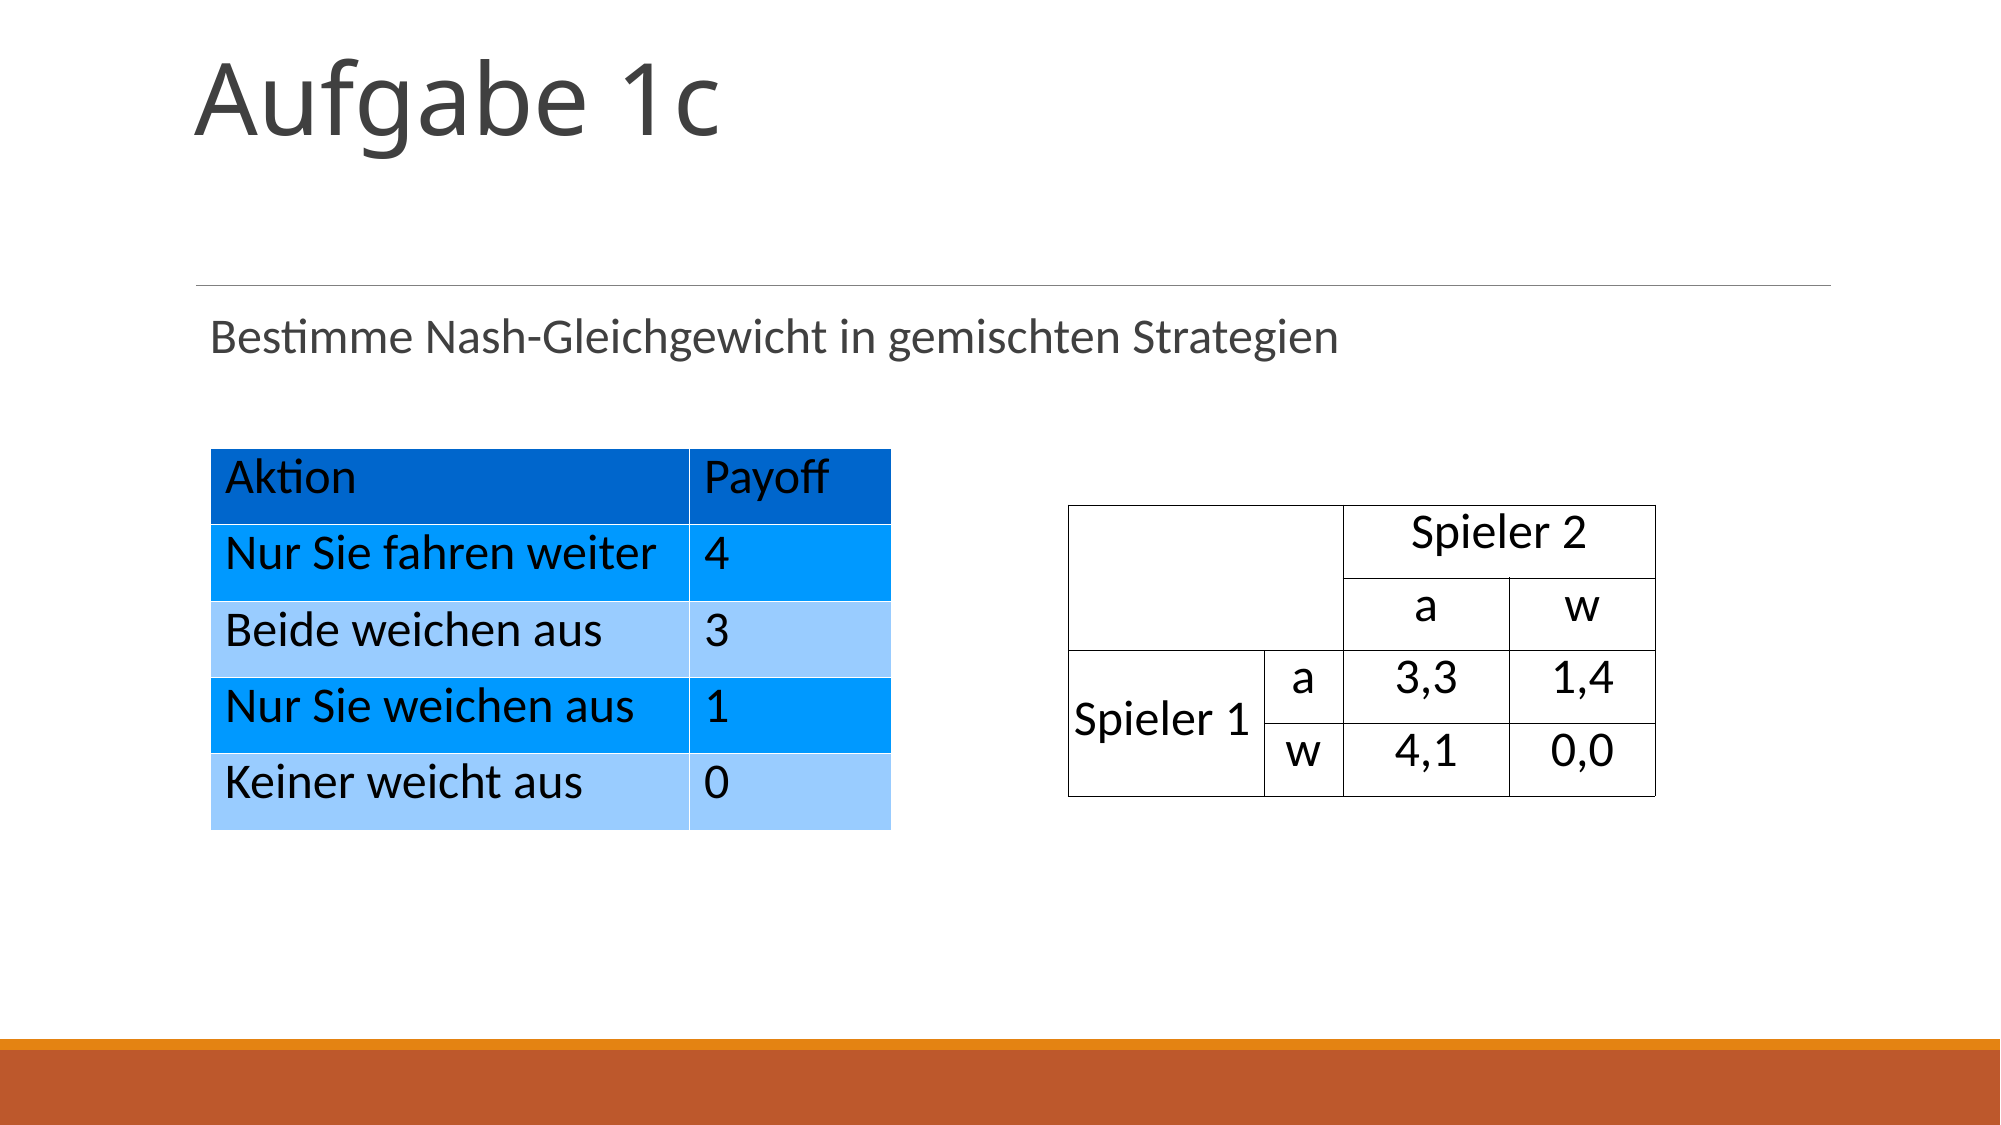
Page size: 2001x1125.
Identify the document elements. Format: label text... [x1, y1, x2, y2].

table_cell a [1344, 579, 1509, 650]
table_header Aktion [211, 449, 689, 524]
table_cell w [1510, 579, 1655, 650]
table_cell 3 [690, 602, 891, 677]
title Aufgabe 1c [180, 47, 1830, 285]
table_cell Keiner weicht aus [211, 754, 689, 830]
table_cell Nur Sie weichen aus [211, 678, 689, 753]
table_cell 3,3 [1344, 651, 1509, 723]
table_header Payoff [690, 449, 891, 524]
table_cell Spieler 1 [1069, 651, 1264, 796]
table_cell 4 [690, 525, 891, 601]
table_cell 0,0 [1510, 724, 1655, 796]
table_header [1069, 506, 1343, 650]
table_cell 4,1 [1344, 724, 1509, 796]
table_cell 1 [690, 678, 891, 753]
list Bestimme Nash-Gleichgewicht in gemischten Strategien [180, 302, 1831, 963]
table_cell Beide weichen aus [211, 602, 689, 677]
table_cell w [1265, 724, 1343, 796]
table_cell a [1265, 651, 1343, 723]
table_cell 1,4 [1510, 651, 1655, 723]
table_header Spieler 2 [1344, 506, 1655, 578]
table_cell 0 [690, 754, 891, 830]
table_cell Nur Sie fahren weiter [211, 525, 689, 601]
